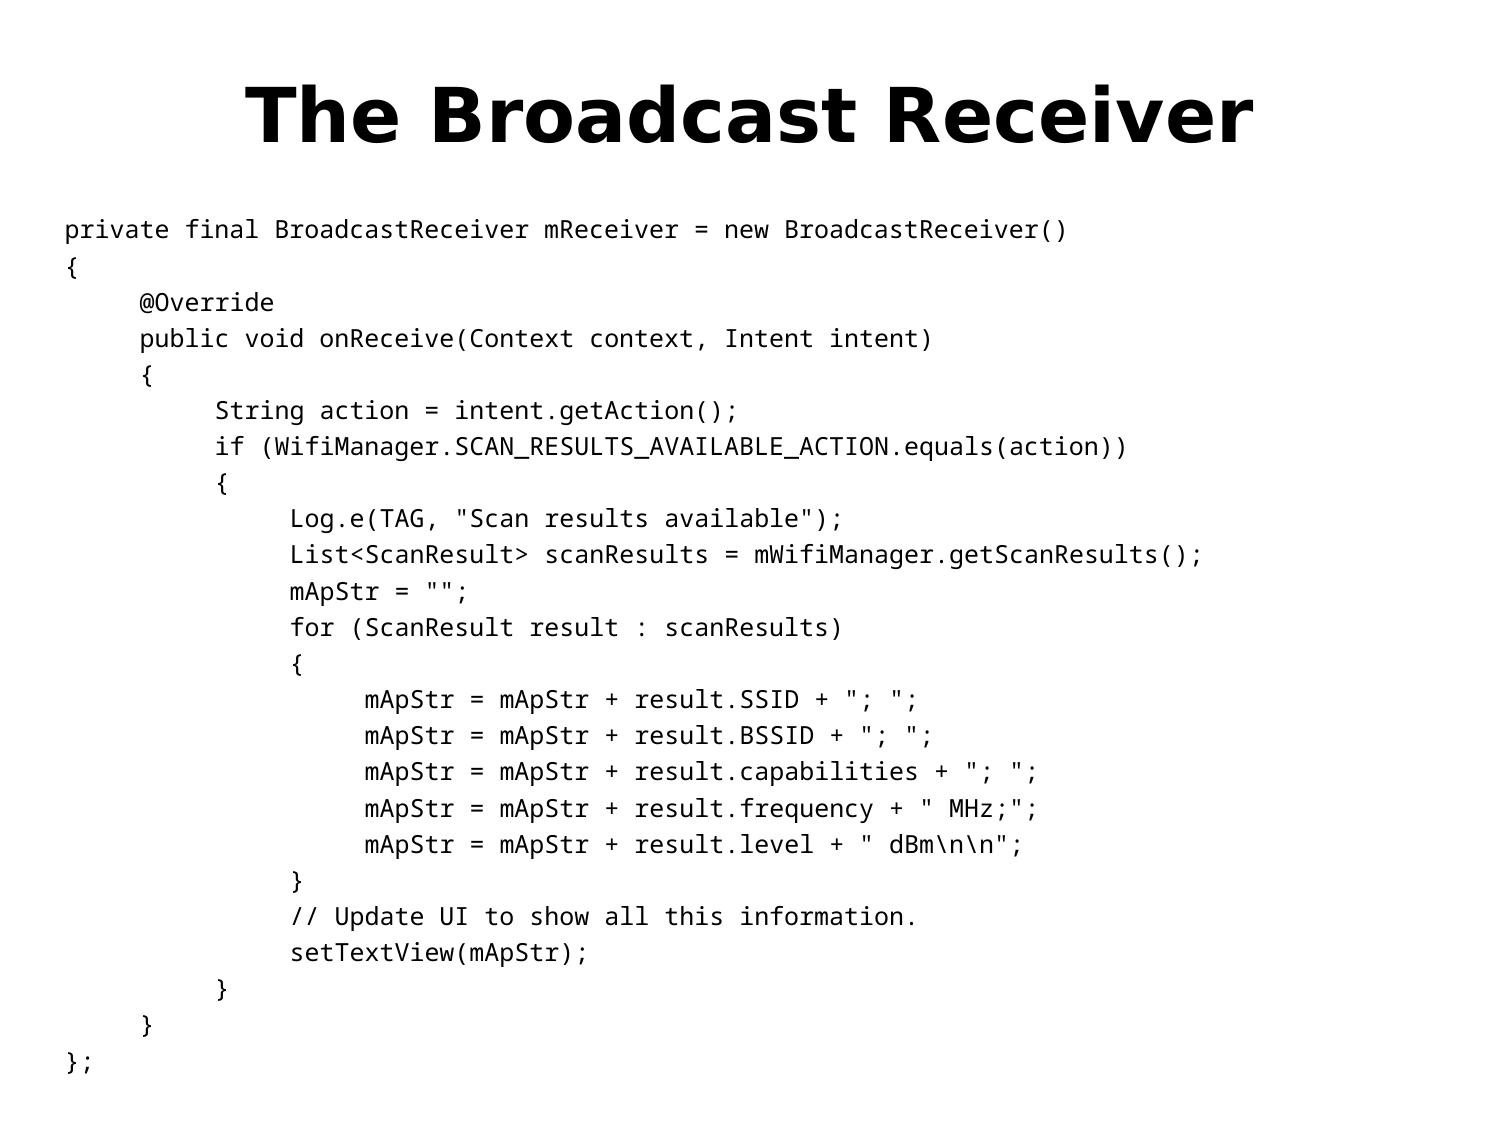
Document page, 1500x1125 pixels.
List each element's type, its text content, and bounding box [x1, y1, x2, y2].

title The Broadcast Receiver [75, 18, 1426, 206]
list private final BroadcastReceiver mReceiver = new BroadcastReceiver() { @Override public void onReceive(Context context, Intent intent) { String action = intent.getAction(); if (WifiManager.SCAN_RESULTS_AVAILABLE_ACTION.equals(action)) { Log.e(TAG, "Scan results available"); List<ScanResult> scanResults = mWifiManager.getScanResults(); mApStr = ""; for (ScanResult result : scanResults) { mApStr = mApStr + result.SSID + "; "; mApStr = mApStr + result.BSSID + "; "; mApStr = mApStr + result.capabilities + "; "; mApStr = mApStr + result.frequency + " MHz;"; mApStr = mApStr + result.level + " dBm\n\n"; } // Update UI to show all this information. setTextView(mApStr); } } }; [49, 206, 1462, 1110]
